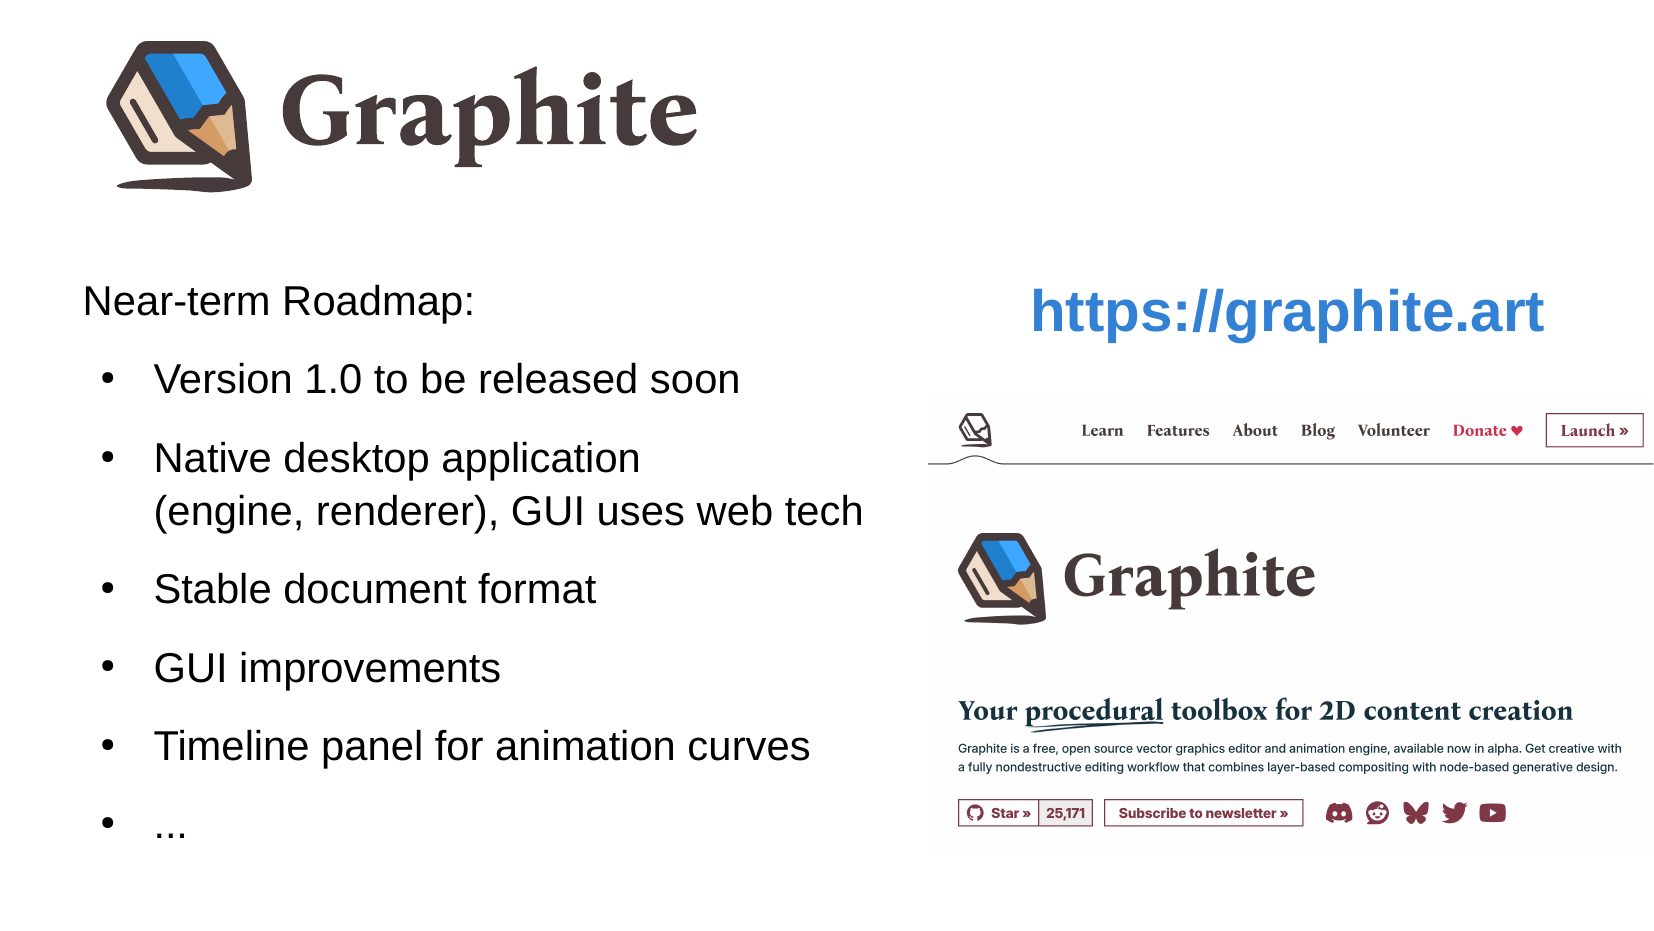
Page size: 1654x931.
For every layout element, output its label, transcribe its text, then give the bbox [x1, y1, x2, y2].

picture [928, 398, 1654, 857]
list Near-term Roadmap: Version 1.0 to be released soon Native desktop application (engine, renderer), GUI uses web tech Stable document format GUI improvements Timeline panel for animation curves ... [82, 270, 1571, 886]
picture [106, 41, 697, 193]
title [82, 37, 1571, 193]
text_box https://graphite.art [1015, 271, 1577, 352]
